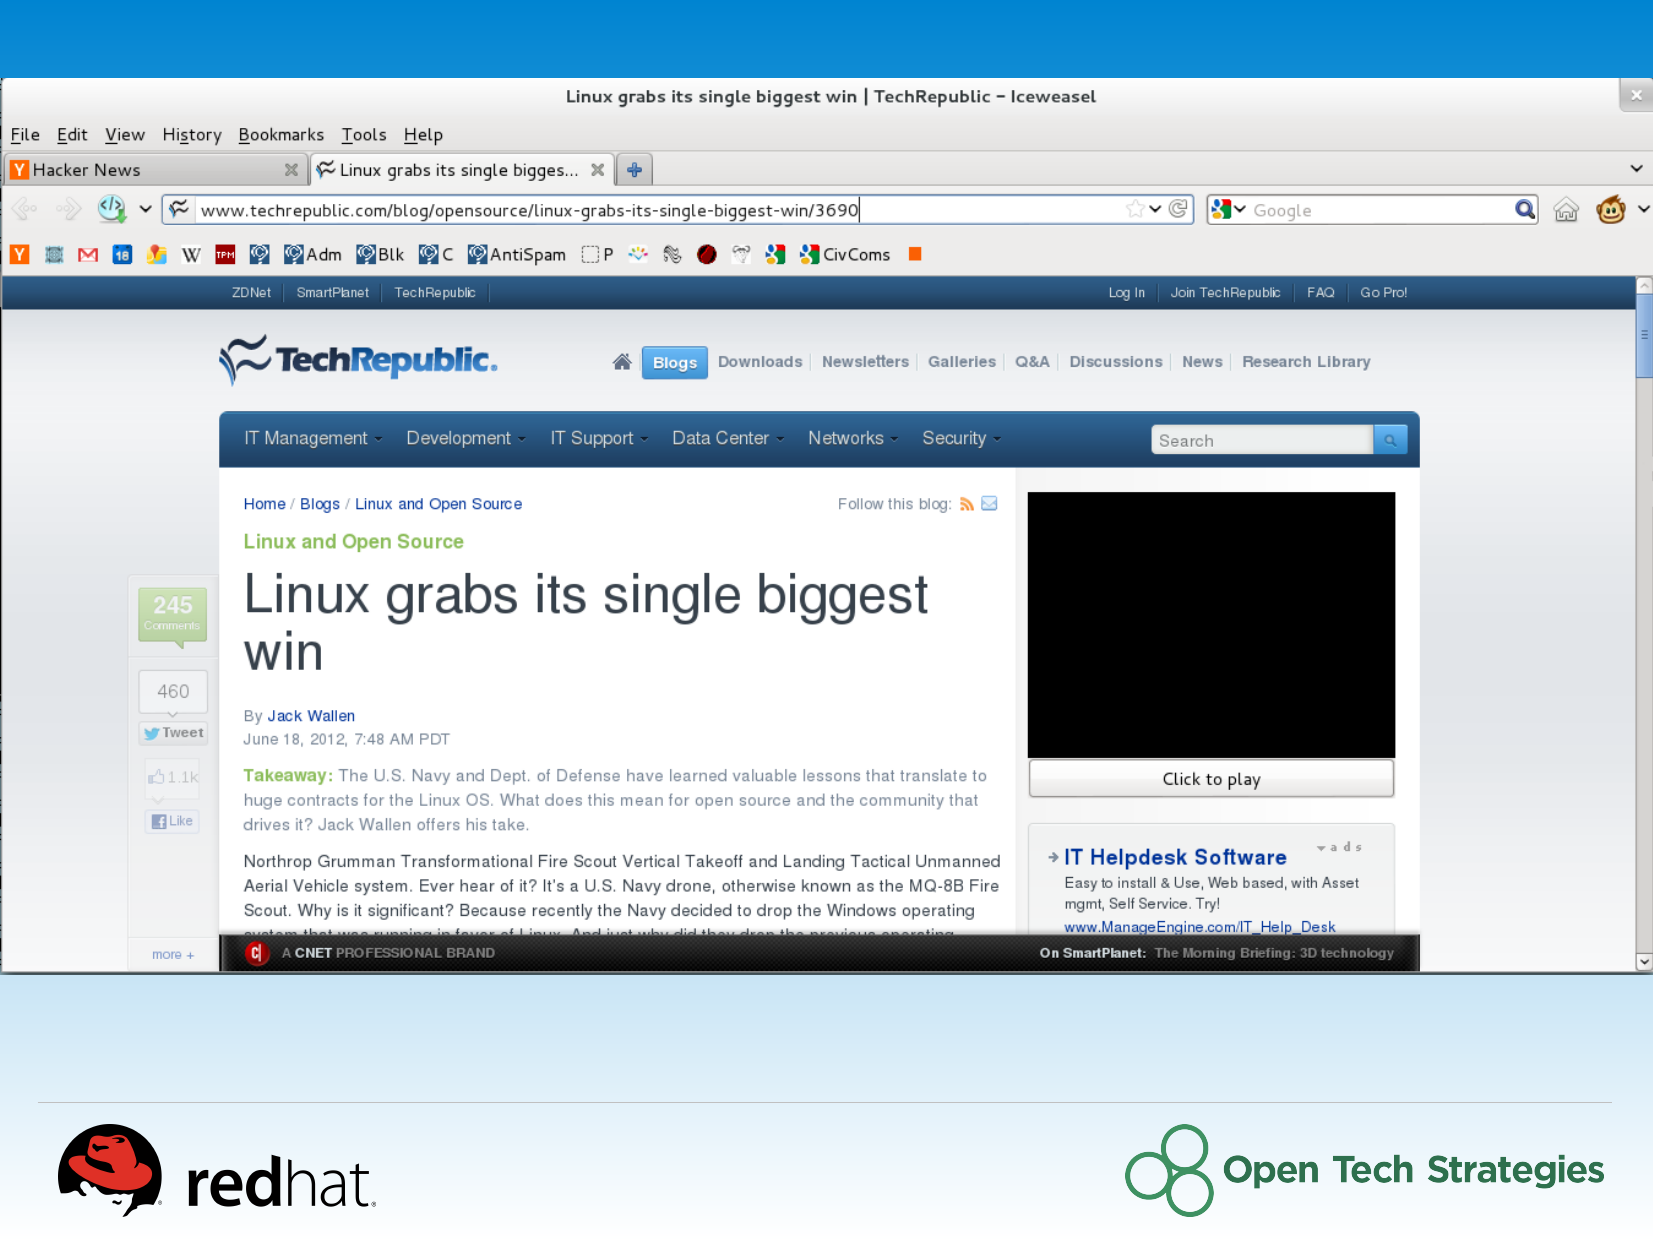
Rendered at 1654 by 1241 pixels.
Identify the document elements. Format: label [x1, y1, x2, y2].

picture [58, 1124, 376, 1217]
picture [1125, 1124, 1604, 1217]
picture [0, 78, 1653, 976]
